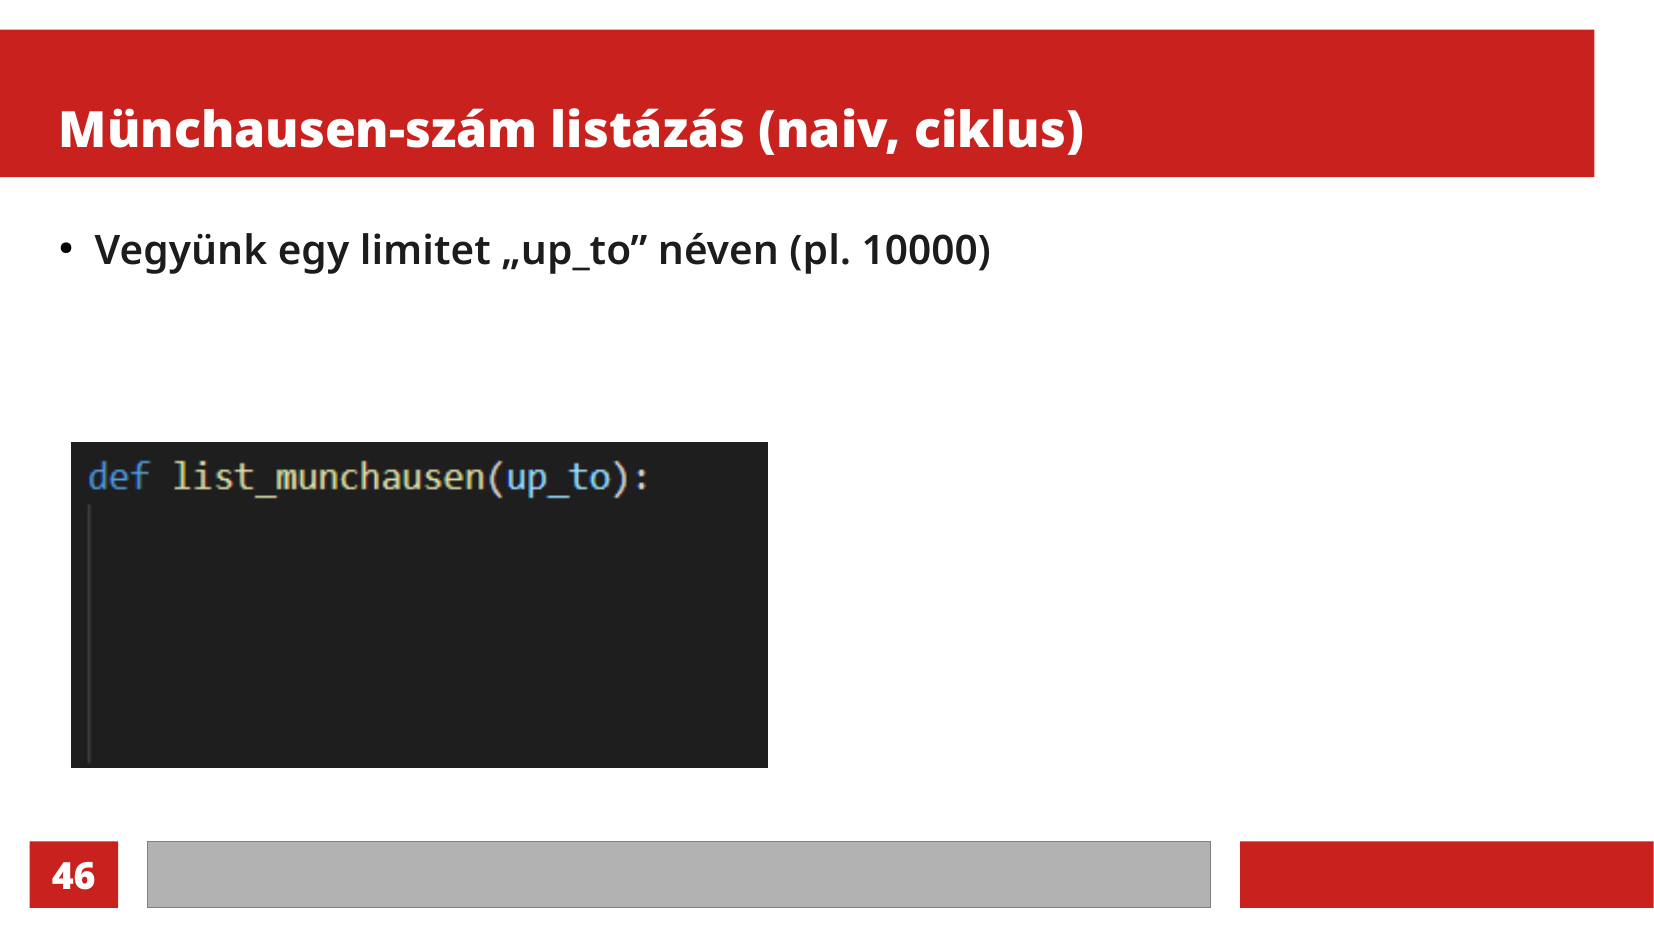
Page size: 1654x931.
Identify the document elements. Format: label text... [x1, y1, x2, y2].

title Münchausen-szám listázás (naiv, ciklus) [59, 44, 1595, 163]
list Vegyünk egy limitet „up_to” néven (pl. 10000) [59, 221, 1565, 502]
picture [71, 442, 768, 768]
